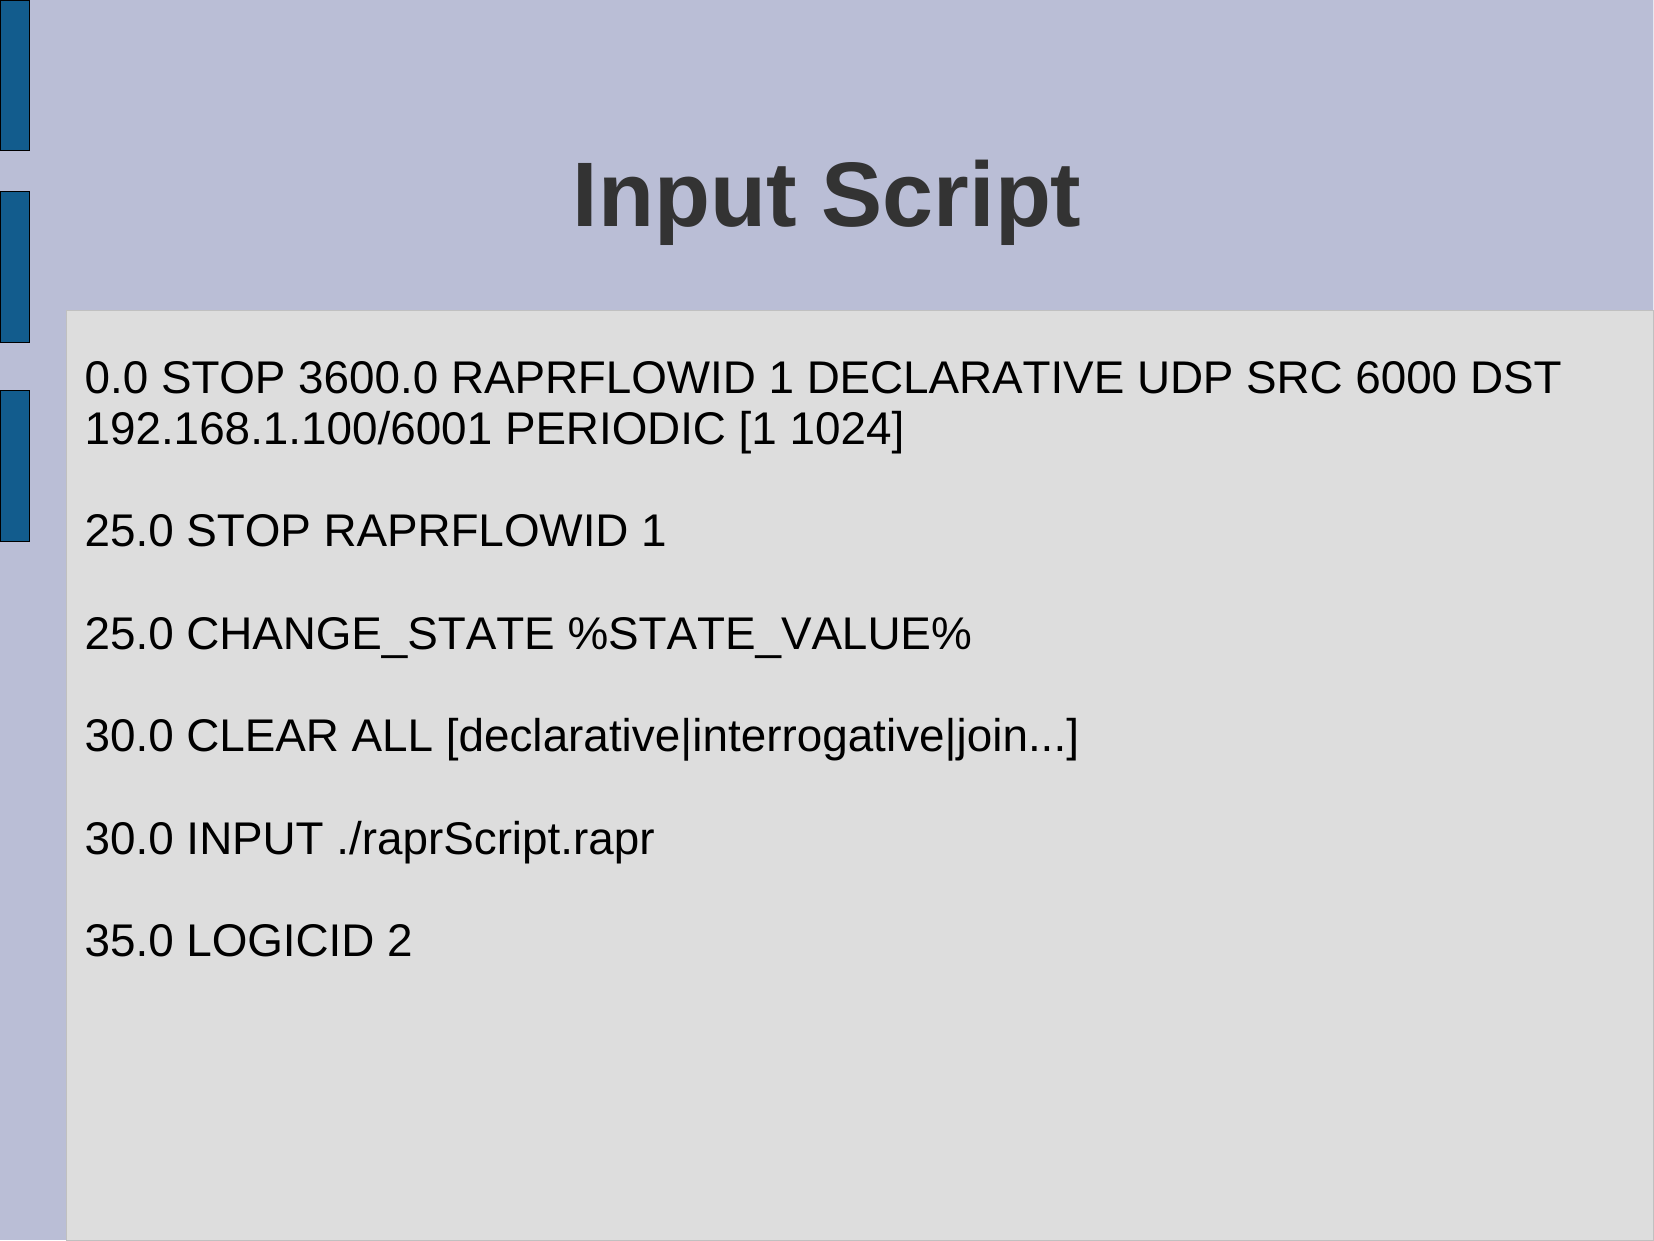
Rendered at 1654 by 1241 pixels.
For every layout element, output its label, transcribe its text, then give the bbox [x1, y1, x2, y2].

title Input Script [121, 91, 1534, 299]
text_box 0.0 STOP 3600.0 RAPRFLOWID 1 DECLARATIVE UDP SRC 6000 DST 192.168.1.100/6001 PERIODIC [1 1024] 25.0 STOP RAPRFLOWID 1 25.0 CHANGE_STATE %STATE_VALUE% 30.0 CLEAR ALL [declarative|interrogative|join...] 30.0 INPUT ./raprScript.rapr 35.0 LOGICID 2 [84, 351, 1654, 1221]
